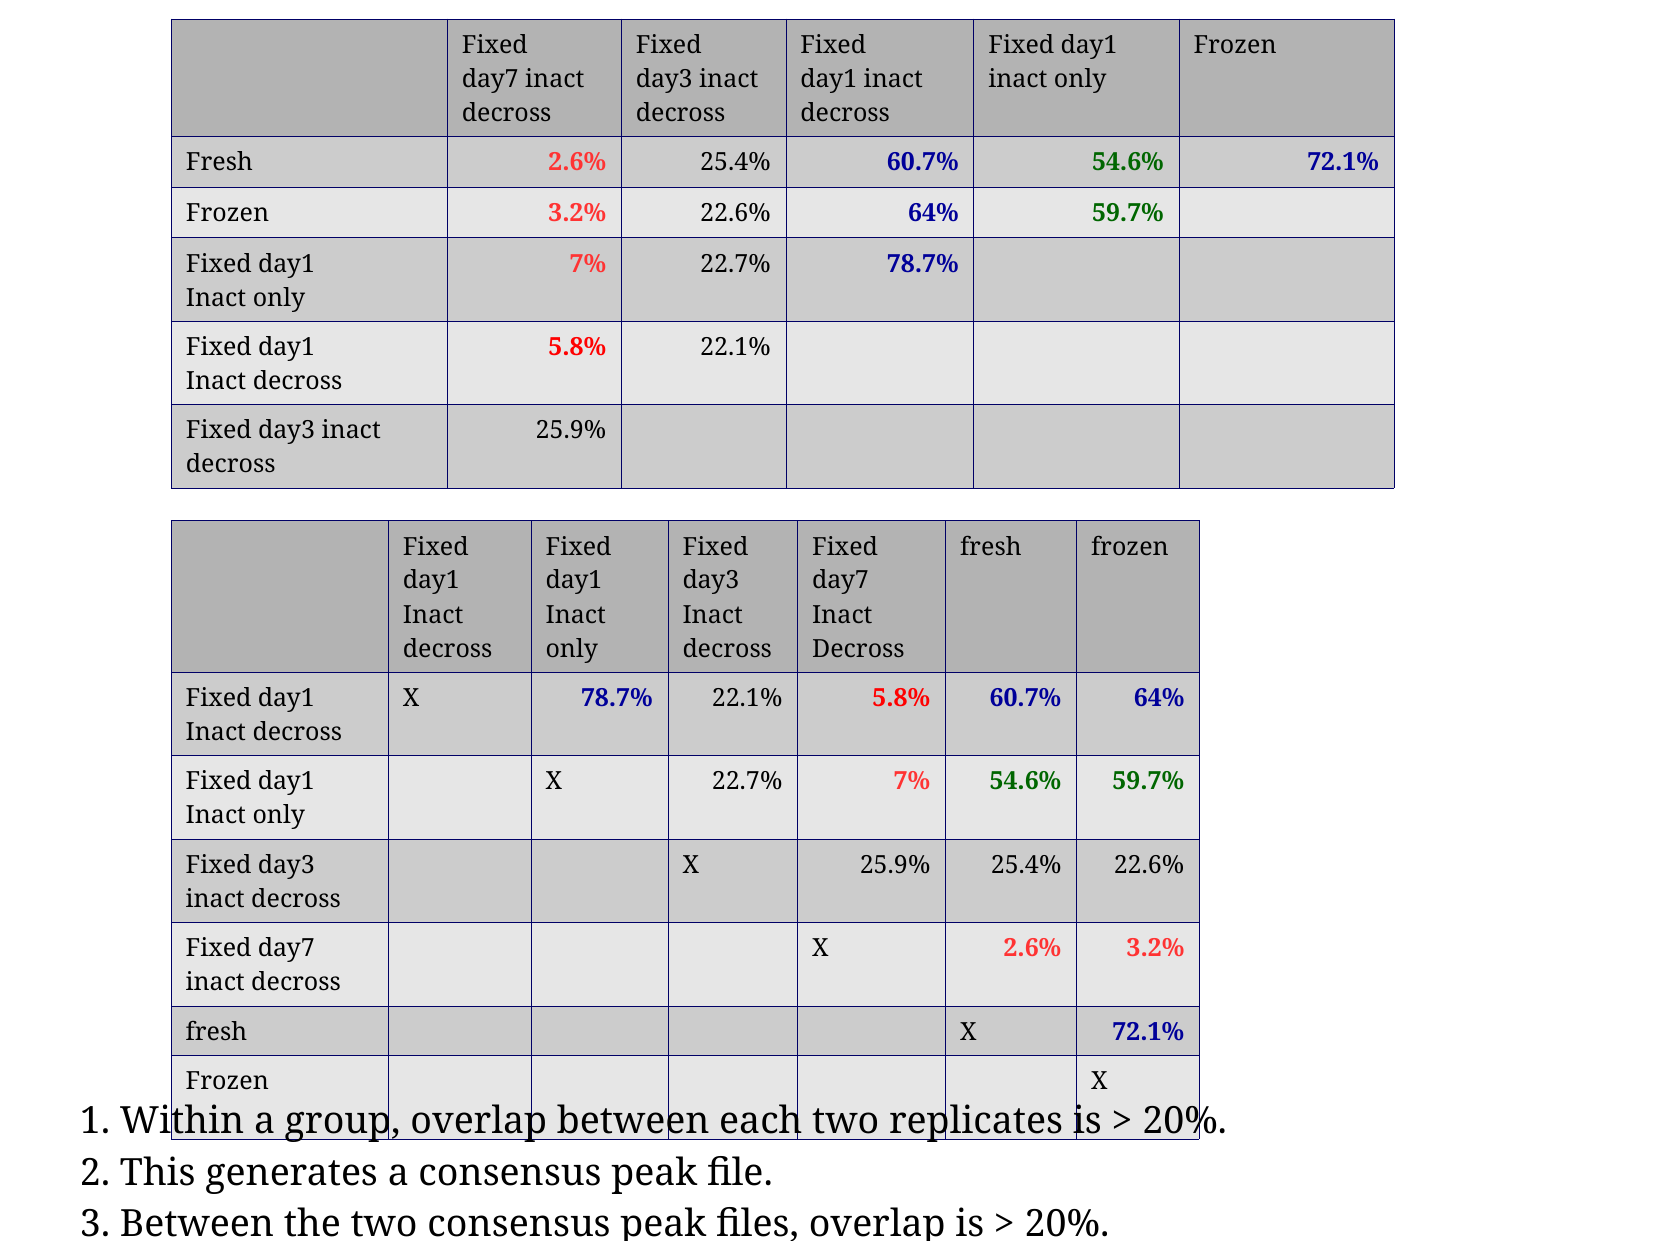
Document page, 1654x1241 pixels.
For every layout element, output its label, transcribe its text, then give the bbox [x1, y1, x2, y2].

table_cell 72.1% [1180, 137, 1394, 187]
table_cell Frozen [172, 1056, 388, 1086]
table_cell Fresh [172, 137, 447, 187]
table_cell [974, 322, 1179, 404]
table_cell 5.8% [798, 673, 945, 755]
table_cell 72.1% [1077, 1007, 1199, 1055]
table_cell 22.6% [622, 188, 786, 237]
table_cell 78.7% [787, 238, 973, 321]
table_cell Fixed day1 Inact only [172, 756, 388, 839]
table_cell [389, 840, 531, 922]
table_cell 22.1% [622, 322, 786, 404]
table_cell Frozen [172, 188, 447, 237]
table_cell [974, 405, 1179, 488]
table_header Fixed day1 Inact only [532, 521, 668, 672]
table_header fresh [946, 521, 1076, 672]
table_cell Fixed day3 inact decross [172, 405, 447, 488]
table_cell fresh [172, 1007, 388, 1055]
table_cell [787, 405, 973, 488]
table_cell 3.2% [1077, 923, 1199, 1006]
table_cell Fixed day1 Inact only [172, 238, 447, 321]
table_cell 54.6% [974, 137, 1179, 187]
table_cell [389, 756, 531, 839]
table_cell 3.2% [448, 188, 621, 237]
table_cell [798, 1007, 945, 1055]
table_cell 60.7% [946, 673, 1076, 755]
table_cell 22.1% [669, 673, 797, 755]
table_cell [532, 840, 668, 922]
table_cell 60.7% [787, 137, 973, 187]
table_cell [1180, 238, 1394, 321]
table_header Fixed day7 inact decross [448, 20, 621, 136]
table_cell [669, 923, 797, 1006]
table_cell 22.6% [1077, 840, 1199, 922]
table_cell [389, 1007, 531, 1055]
table_cell [389, 1056, 531, 1086]
table_header frozen [1077, 521, 1199, 672]
table_cell [532, 1007, 668, 1055]
table_cell [622, 405, 786, 488]
table_cell 25.4% [946, 840, 1076, 922]
table_cell X [669, 840, 797, 922]
table_header Fixed day7 Inact Decross [798, 521, 945, 672]
table_cell X [532, 756, 668, 839]
table_cell 25.9% [448, 405, 621, 488]
table_cell [1180, 188, 1394, 237]
text_box 1. Within a group, overlap between each two replicates is > 20%. 2. This generates a consensus peak file. 3. Between the two consensus peak files, overlap is > 20%. [64, 1086, 1345, 1234]
table_cell [946, 1056, 1076, 1086]
table_cell Fixed day3 inact decross [172, 840, 388, 922]
table_cell 54.6% [946, 756, 1076, 839]
table_cell [1180, 405, 1394, 488]
table_cell X [798, 923, 945, 1006]
table_header Fixed day1 inact only [974, 20, 1179, 136]
table_cell [798, 1056, 945, 1086]
table_cell 2.6% [946, 923, 1076, 1006]
table_cell X [946, 1007, 1076, 1055]
table_header Fixed day3 inact decross [622, 20, 786, 136]
table_cell [669, 1007, 797, 1055]
table_cell Fixed day1 Inact decross [172, 673, 388, 755]
table_cell X [1077, 1056, 1199, 1086]
table_cell 5.8% [448, 322, 621, 404]
table_cell 7% [448, 238, 621, 321]
table_cell 22.7% [669, 756, 797, 839]
table_cell [532, 923, 668, 1006]
table_cell [787, 322, 973, 404]
table_cell [1180, 322, 1394, 404]
table_cell 64% [787, 188, 973, 237]
table_cell 59.7% [1077, 756, 1199, 839]
table_cell 25.4% [622, 137, 786, 187]
table_header [172, 20, 447, 136]
table_cell 7% [798, 756, 945, 839]
table_header Fixed day1 inact decross [787, 20, 973, 136]
table_cell 59.7% [974, 188, 1179, 237]
table_cell X [389, 673, 531, 755]
table_cell [669, 1056, 797, 1086]
table_header [172, 521, 388, 672]
table_header Frozen [1180, 20, 1394, 136]
table_cell 64% [1077, 673, 1199, 755]
table_cell 22.7% [622, 238, 786, 321]
table_header Fixed day3 Inact decross [669, 521, 797, 672]
table_cell 78.7% [532, 673, 668, 755]
table_cell Fixed day7 inact decross [172, 923, 388, 1006]
table_cell [974, 238, 1179, 321]
table_cell [532, 1056, 668, 1086]
table_cell 2.6% [448, 137, 621, 187]
table_cell [389, 923, 531, 1006]
table_header Fixed day1 Inact decross [389, 521, 531, 672]
table_cell Fixed day1 Inact decross [172, 322, 447, 404]
table_cell 25.9% [798, 840, 945, 922]
